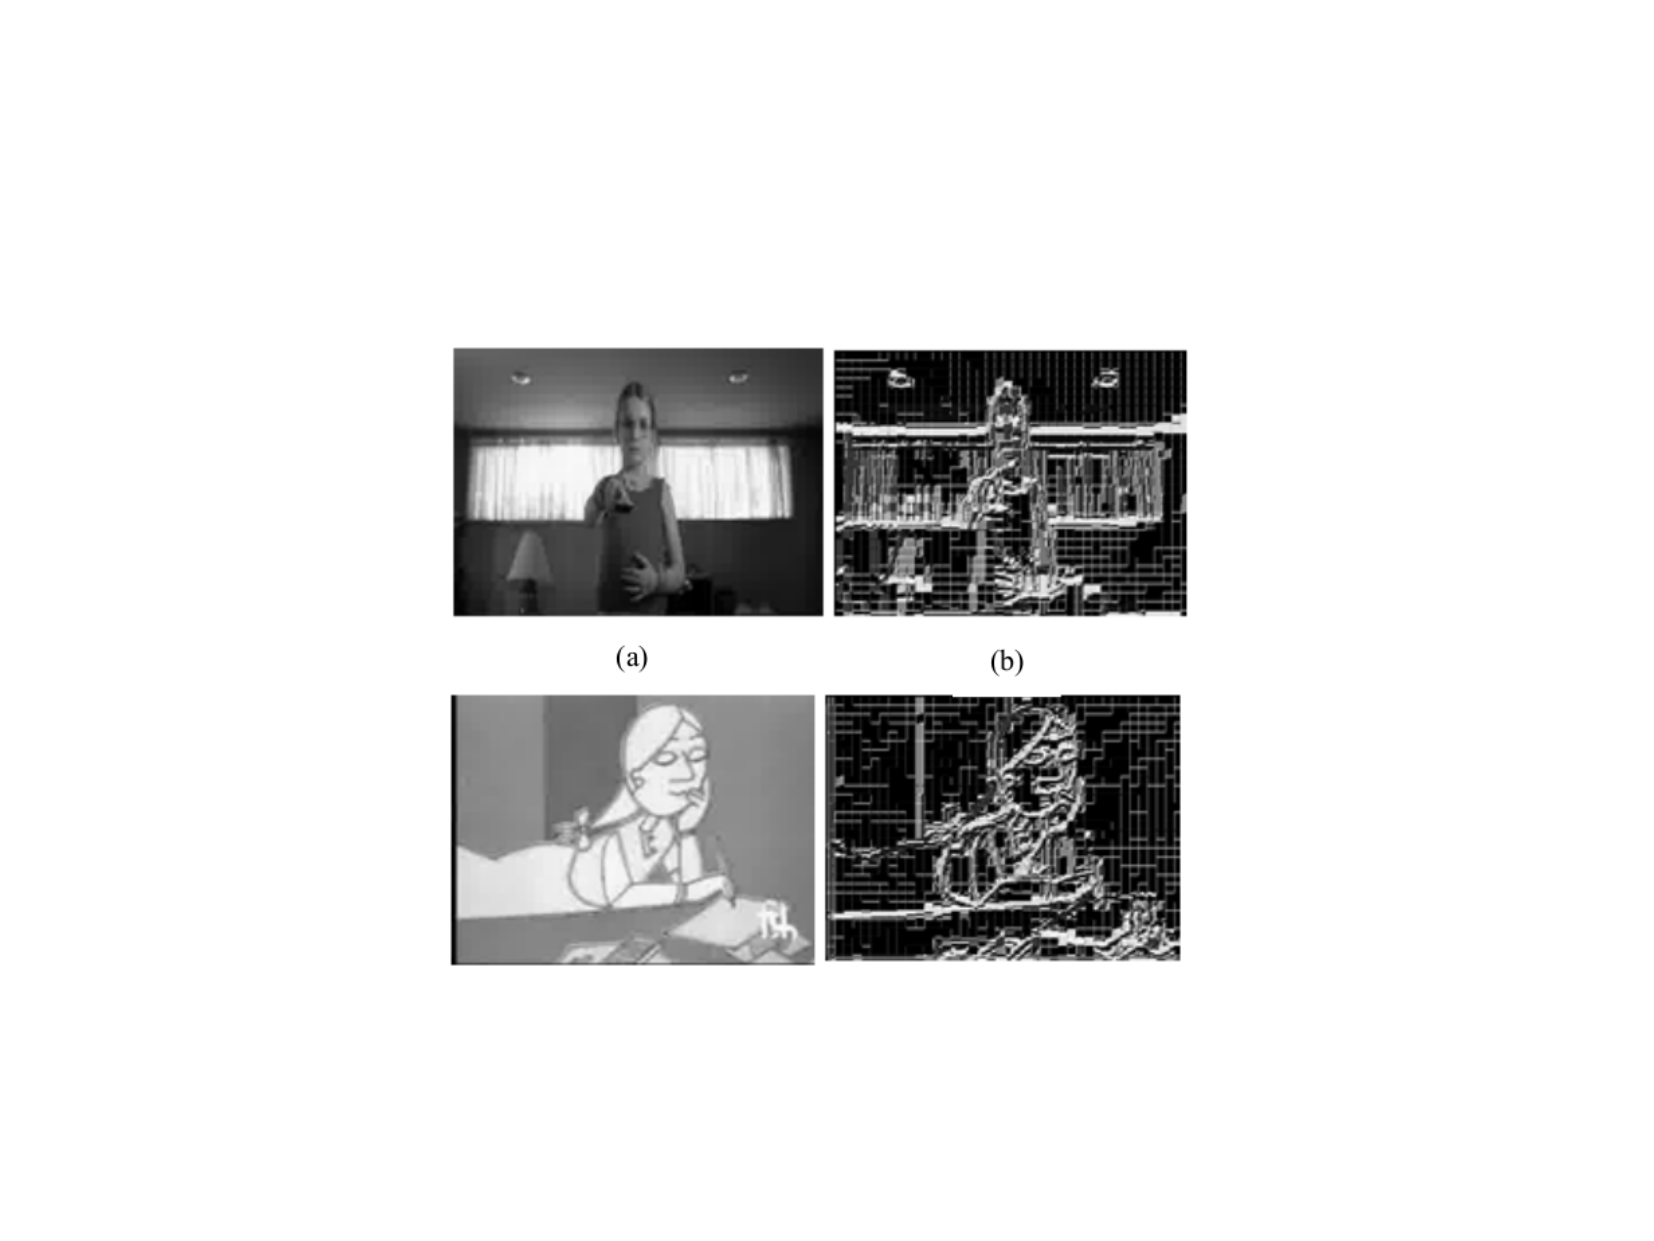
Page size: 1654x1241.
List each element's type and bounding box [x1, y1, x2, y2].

picture [378, 290, 1275, 1010]
